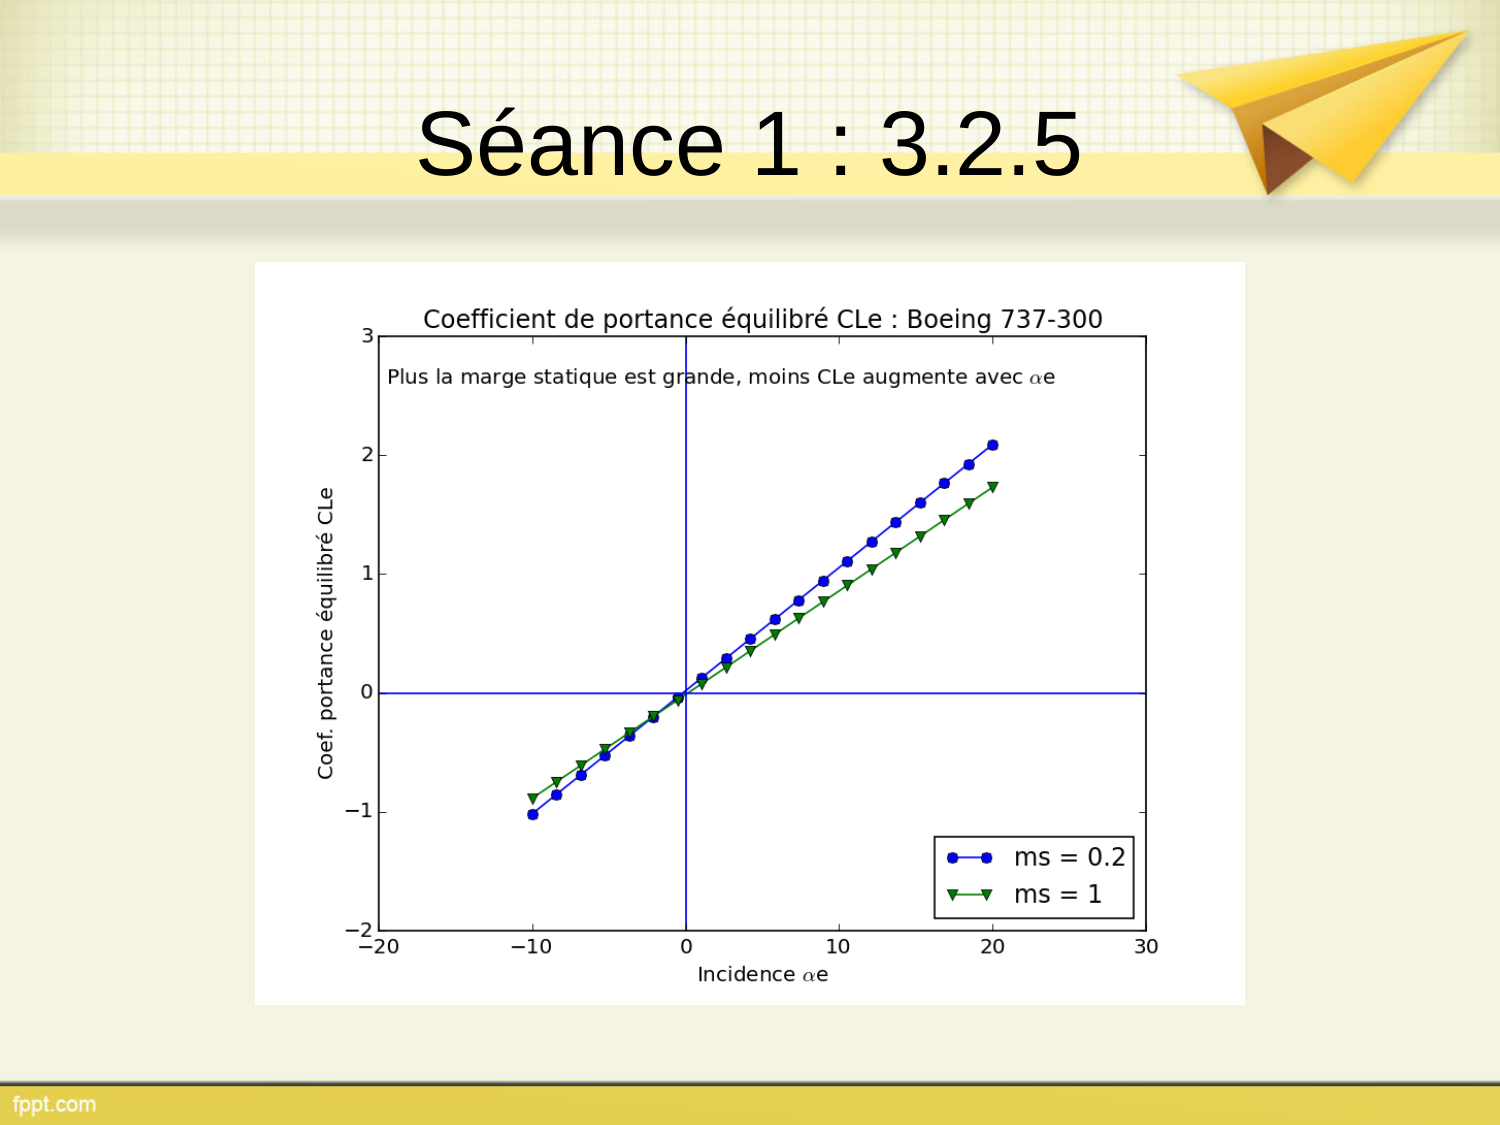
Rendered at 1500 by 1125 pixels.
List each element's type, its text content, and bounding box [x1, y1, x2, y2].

picture [0, 0, 1500, 1125]
title Séance 1 : 3.2.5 [75, 45, 1426, 233]
